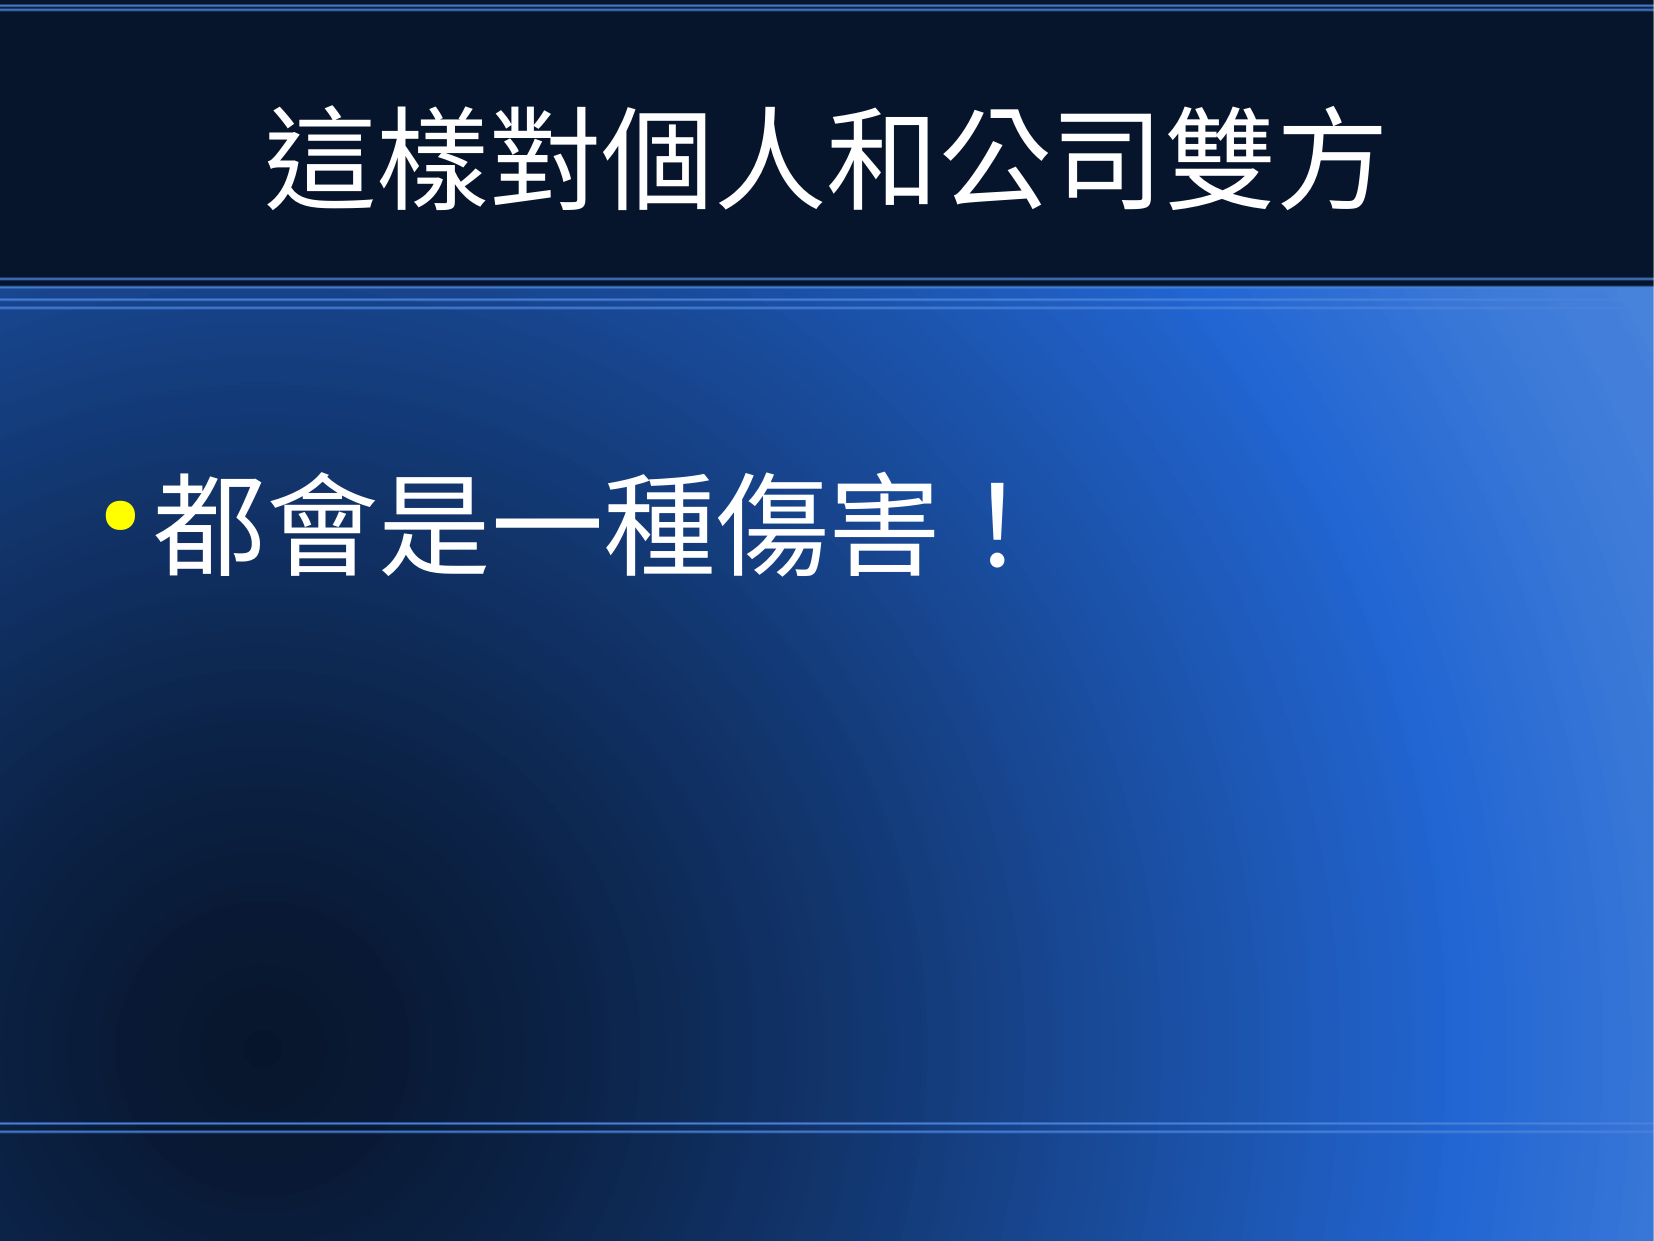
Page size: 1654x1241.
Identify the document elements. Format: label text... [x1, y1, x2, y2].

title 這樣對個人和公司雙方 [82, 49, 1571, 257]
picture [0, 0, 1654, 1241]
list 都會是一種傷害！ [82, 355, 1571, 1241]
